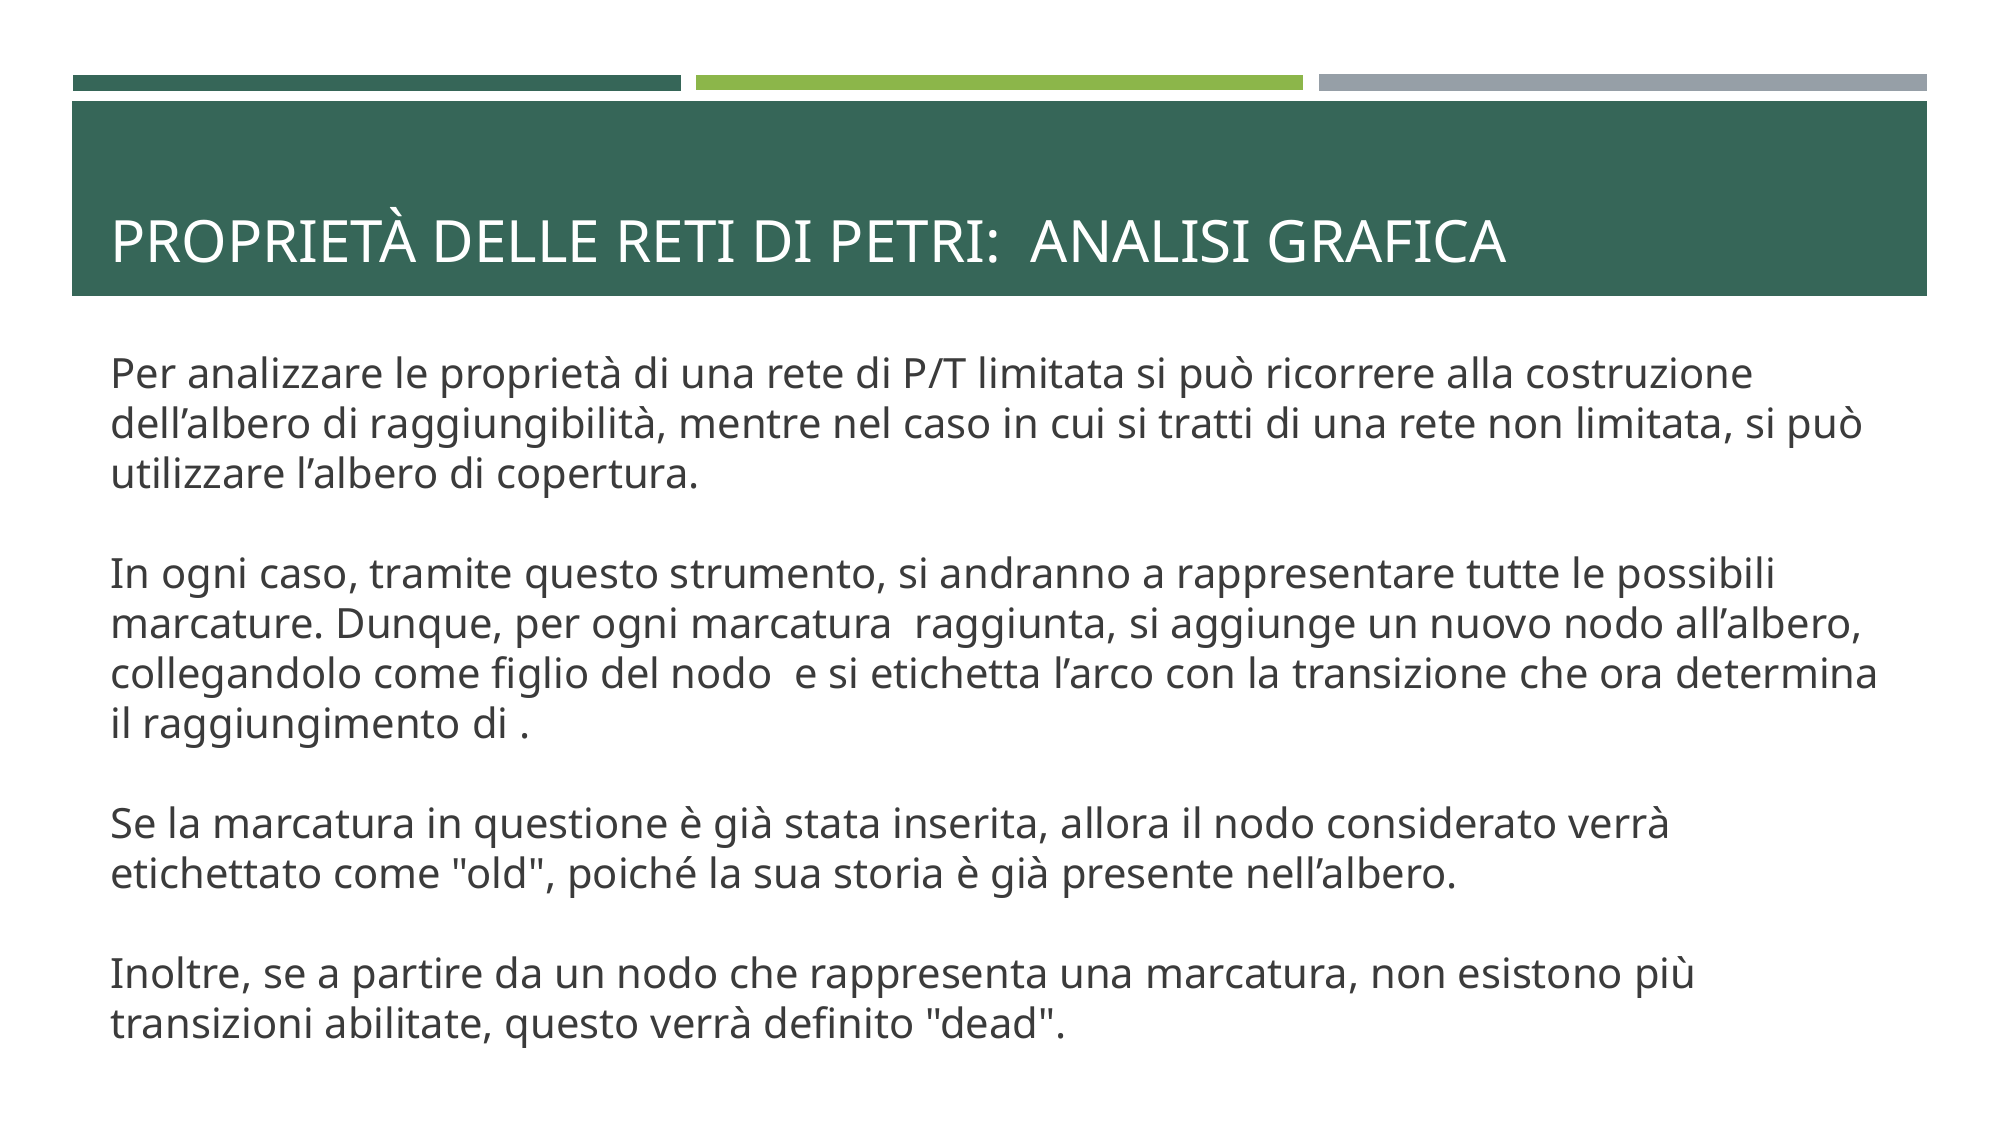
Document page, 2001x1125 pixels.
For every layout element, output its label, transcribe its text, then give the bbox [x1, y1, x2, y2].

text_box Per analizzare le proprietà di una rete di P/T limitata si può ricorrere alla costruzione dell’albero di raggiungibilità, mentre nel caso in cui si tratti di una rete non limitata, si può utilizzare l’albero di copertura. In ogni caso, tramite questo strumento, si andranno a rappresentare tutte le possibili marcature. Dunque, per ogni marcatura raggiunta, si aggiunge un nuovo nodo all’albero, collegandolo come figlio del nodo e si etichetta l’arco con la transizione che ora determina il raggiungimento di . Se la marcatura in questione è già stata inserita, allora il nodo considerato verrà etichettato come "old", poiché la sua storia è già presente nell’albero. Inoltre, se a partire da un nodo che rappresenta una marcatura, non esistono più transizioni abilitate, questo verrà definito "dead". [95, 339, 1905, 1062]
title Proprietà delle reti di petri: analisi grafica [95, 115, 1905, 282]
